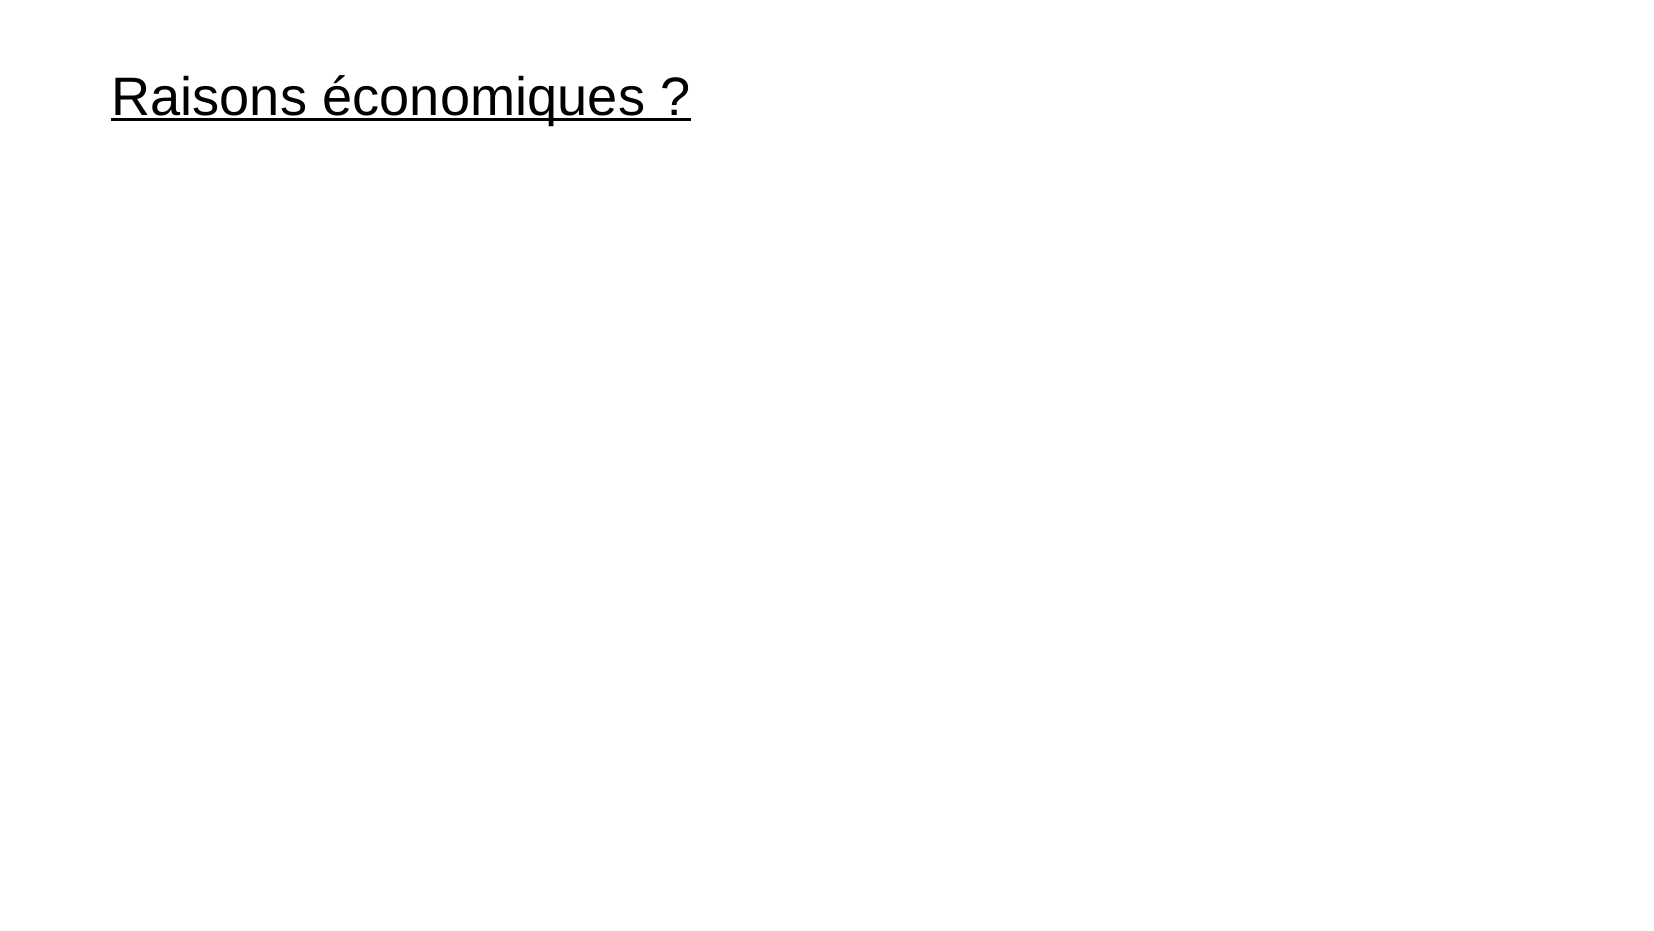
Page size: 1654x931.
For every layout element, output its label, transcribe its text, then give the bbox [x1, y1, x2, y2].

text_box Raisons économiques ? [59, 59, 1595, 135]
